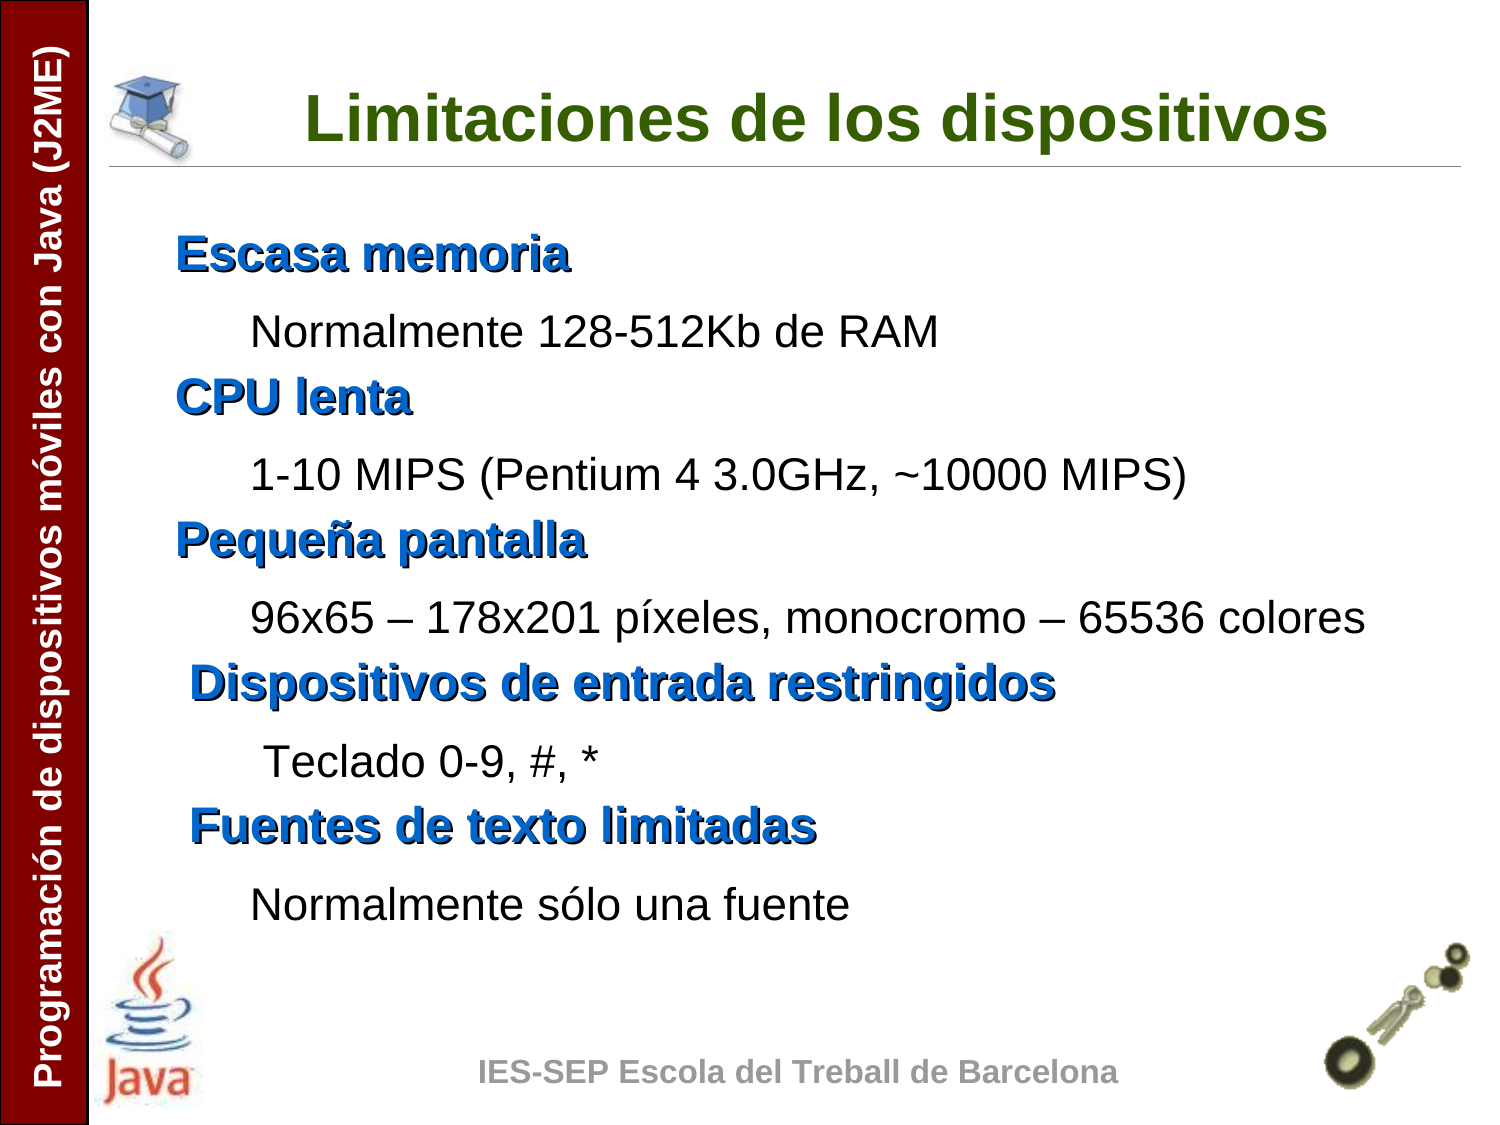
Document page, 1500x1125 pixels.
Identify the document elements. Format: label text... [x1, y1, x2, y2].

list Escasa memoria Normalmente 128-512Kb de RAM CPU lenta 1-10 MIPS (Pentium 4 3.0GHz, ~10000 MIPS) Pequeña pantalla 96x65 – 178x201 píxeles, monocromo – 65536 colores Dispositivos de entrada restringidos Teclado 0-9, #, * Fuentes de texto limitadas Normalmente sólo una fuente [174, 224, 1439, 988]
picture [93, 61, 206, 174]
title Limitaciones de los dispositivos [211, 75, 1424, 163]
picture [1322, 939, 1471, 1094]
picture [93, 931, 204, 1109]
